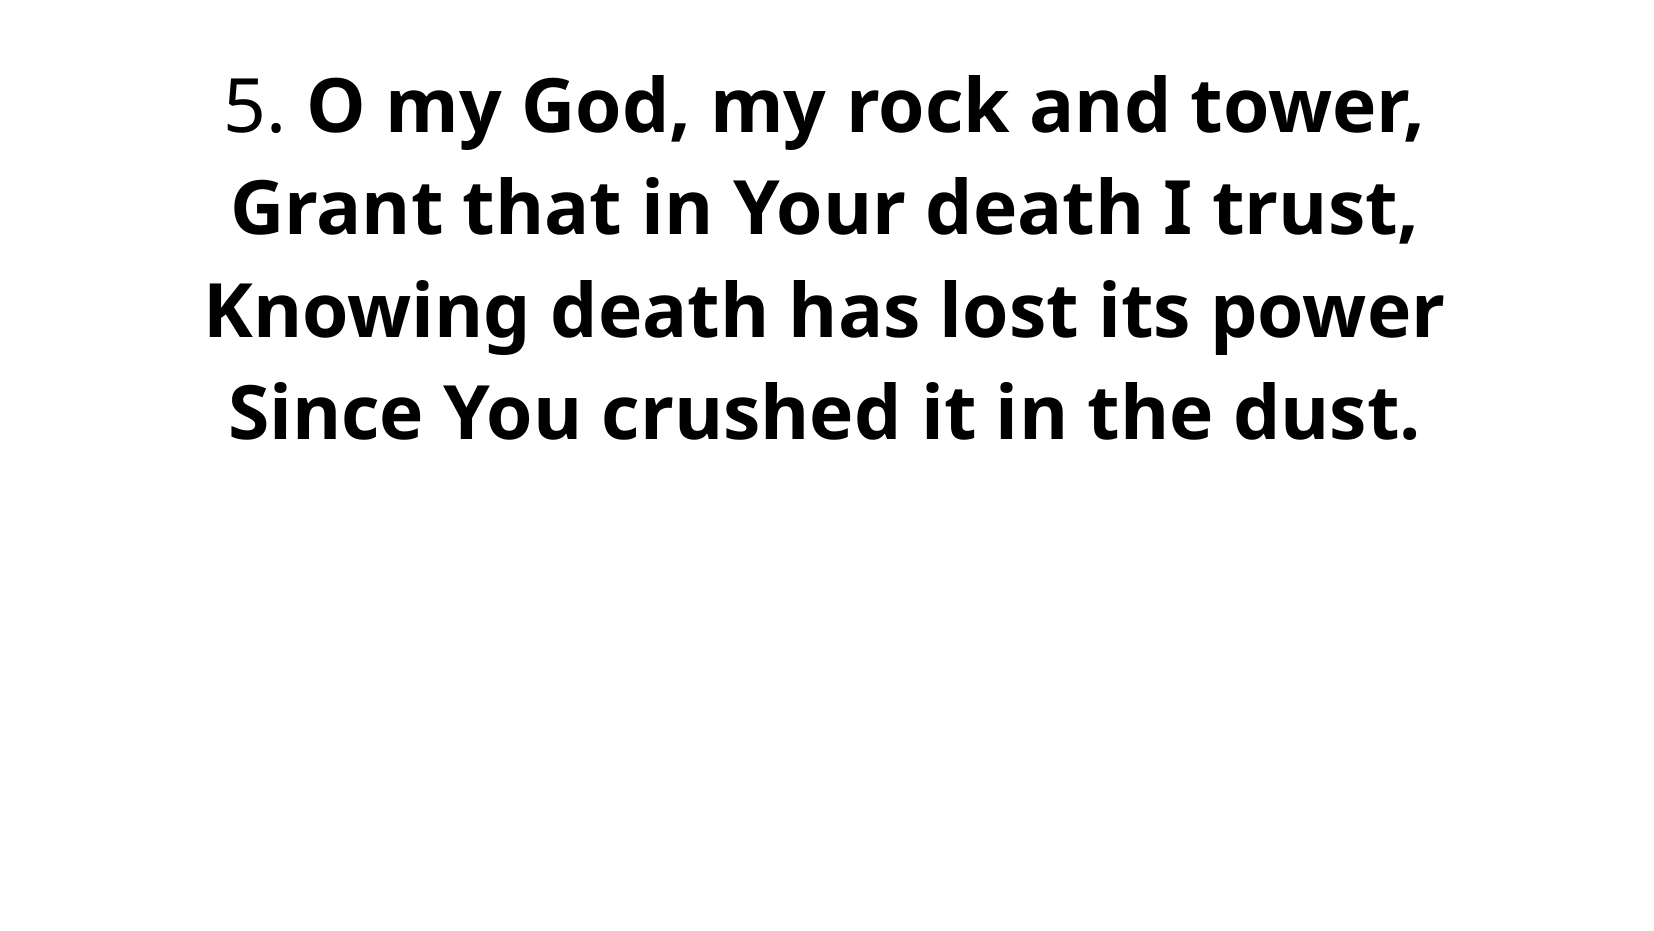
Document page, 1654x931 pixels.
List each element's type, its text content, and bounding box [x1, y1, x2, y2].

text_box 5. O my God, my rock and tower, Grant that in Your death I trust, Knowing death has lost its power Since You crushed it in the dust. [105, 45, 1546, 460]
